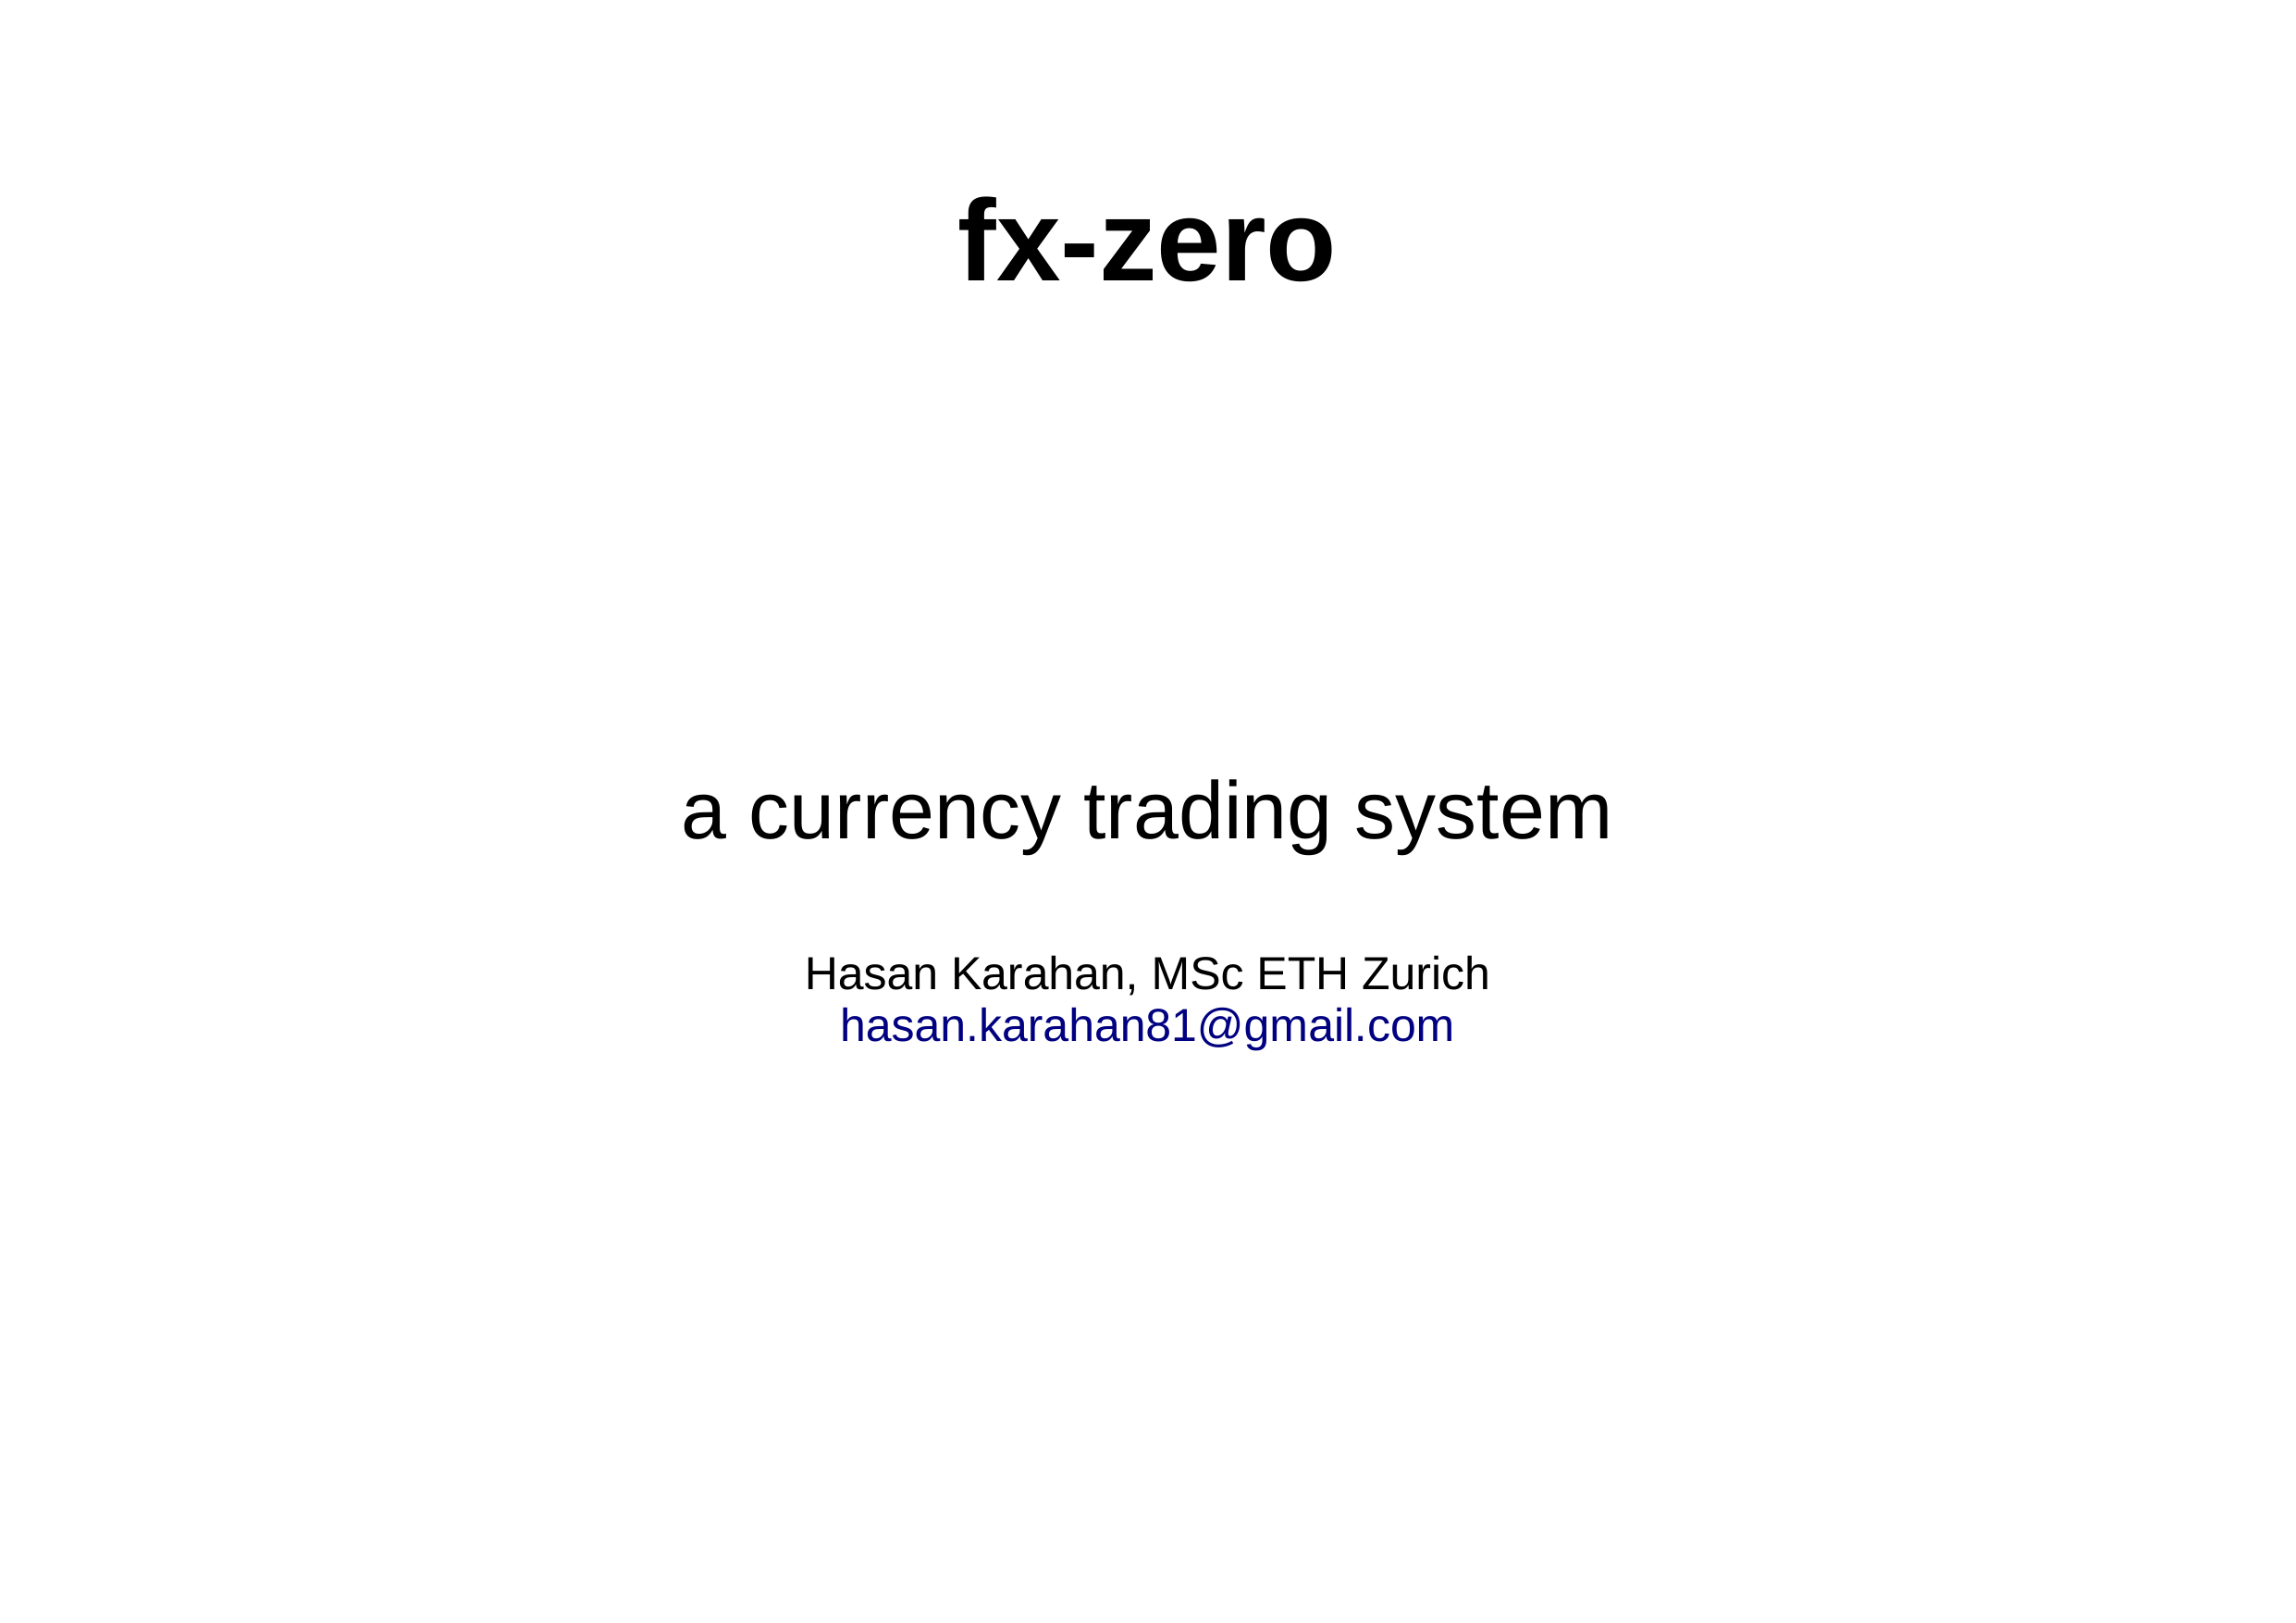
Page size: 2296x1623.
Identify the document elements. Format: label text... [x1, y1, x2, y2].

subtitle a currency trading system Hasan Karahan, MSc ETH Zurich hasan.karahan81@gmail.com [163, 408, 2132, 1408]
title fx-zero [163, 114, 2132, 367]
